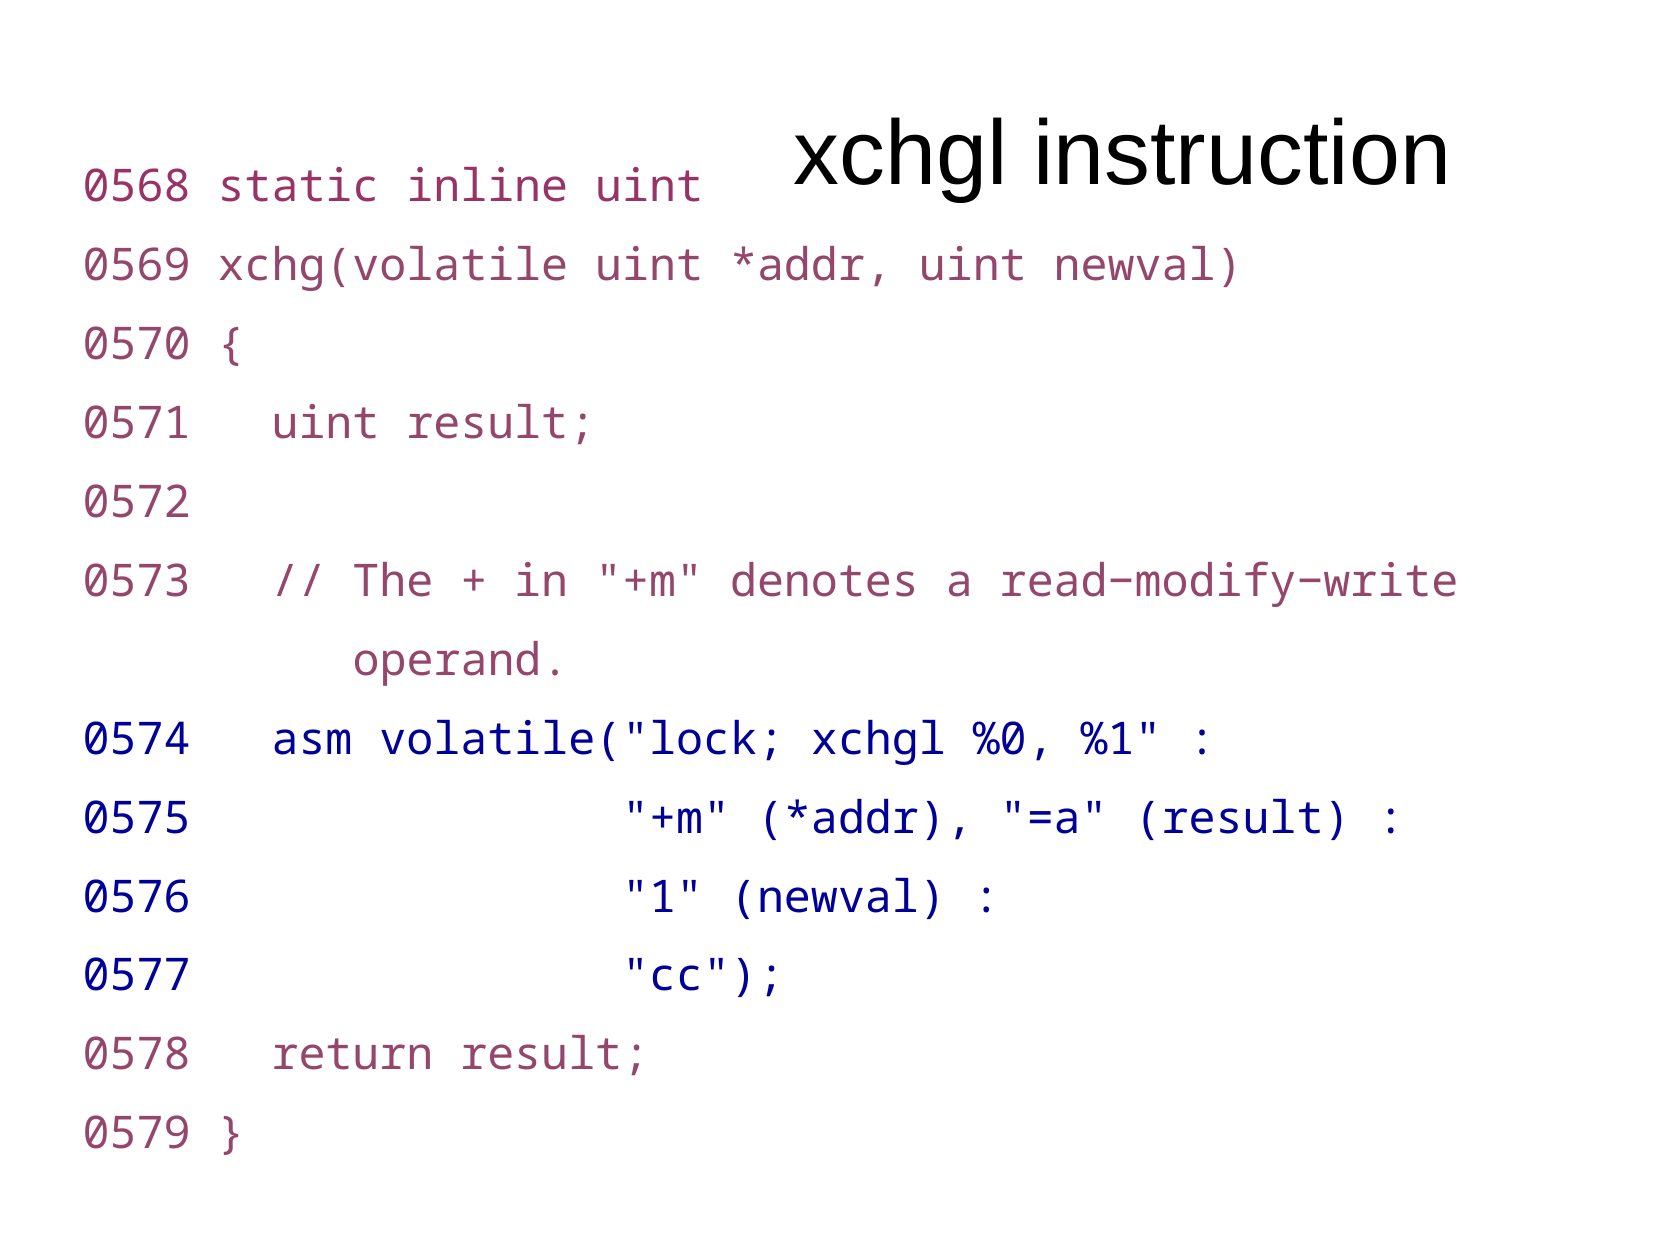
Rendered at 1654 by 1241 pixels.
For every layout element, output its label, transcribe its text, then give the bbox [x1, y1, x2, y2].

title xchgl instruction [675, 49, 1571, 257]
list 0568 static inline uint 0569 xchg(volatile uint *addr, uint newval) 0570 { 0571 uint result; 0572 0573 // The + in "+m" denotes a read−modify−write operand. 0574 asm volatile("lock; xchgl %0, %1" : 0575 "+m" (*addr), "=a" (result) : 0576 "1" (newval) : 0577 "cc"); 0578 return result; 0579 } [82, 75, 1571, 1163]
